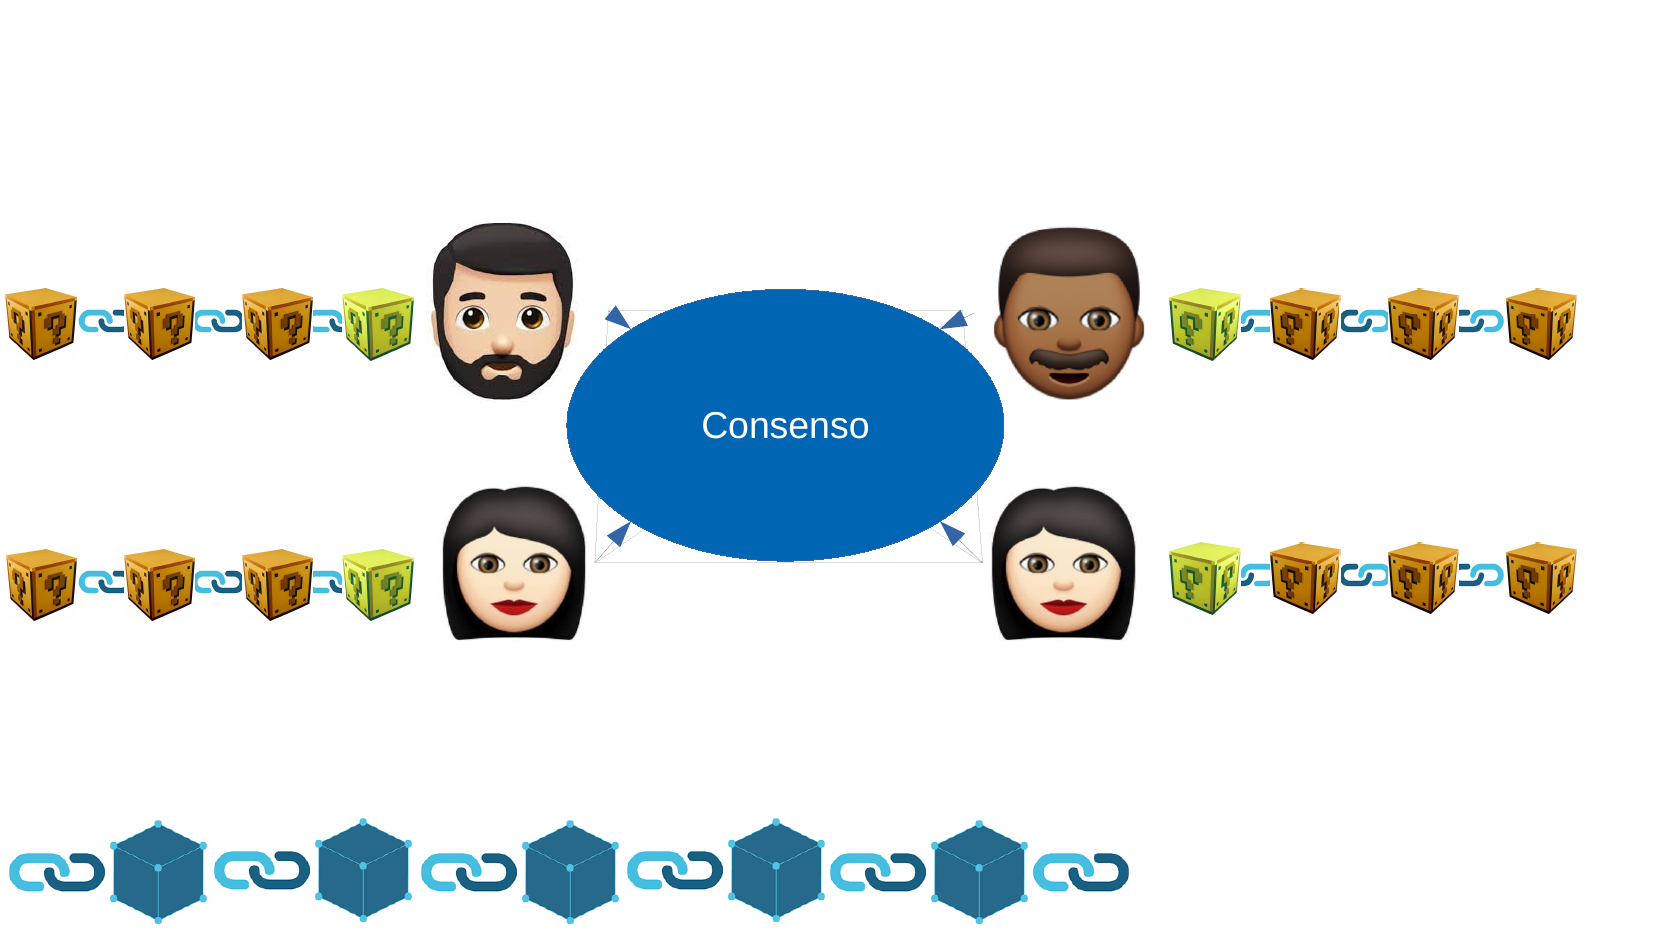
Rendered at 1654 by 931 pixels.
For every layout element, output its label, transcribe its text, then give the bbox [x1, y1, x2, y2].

text_box Consenso [566, 289, 1004, 562]
picture [4, 814, 1134, 928]
picture [5, 204, 609, 418]
picture [1169, 542, 1577, 615]
picture [982, 482, 1145, 644]
picture [974, 218, 1164, 408]
picture [6, 549, 414, 621]
picture [433, 482, 595, 644]
picture [1169, 288, 1577, 361]
